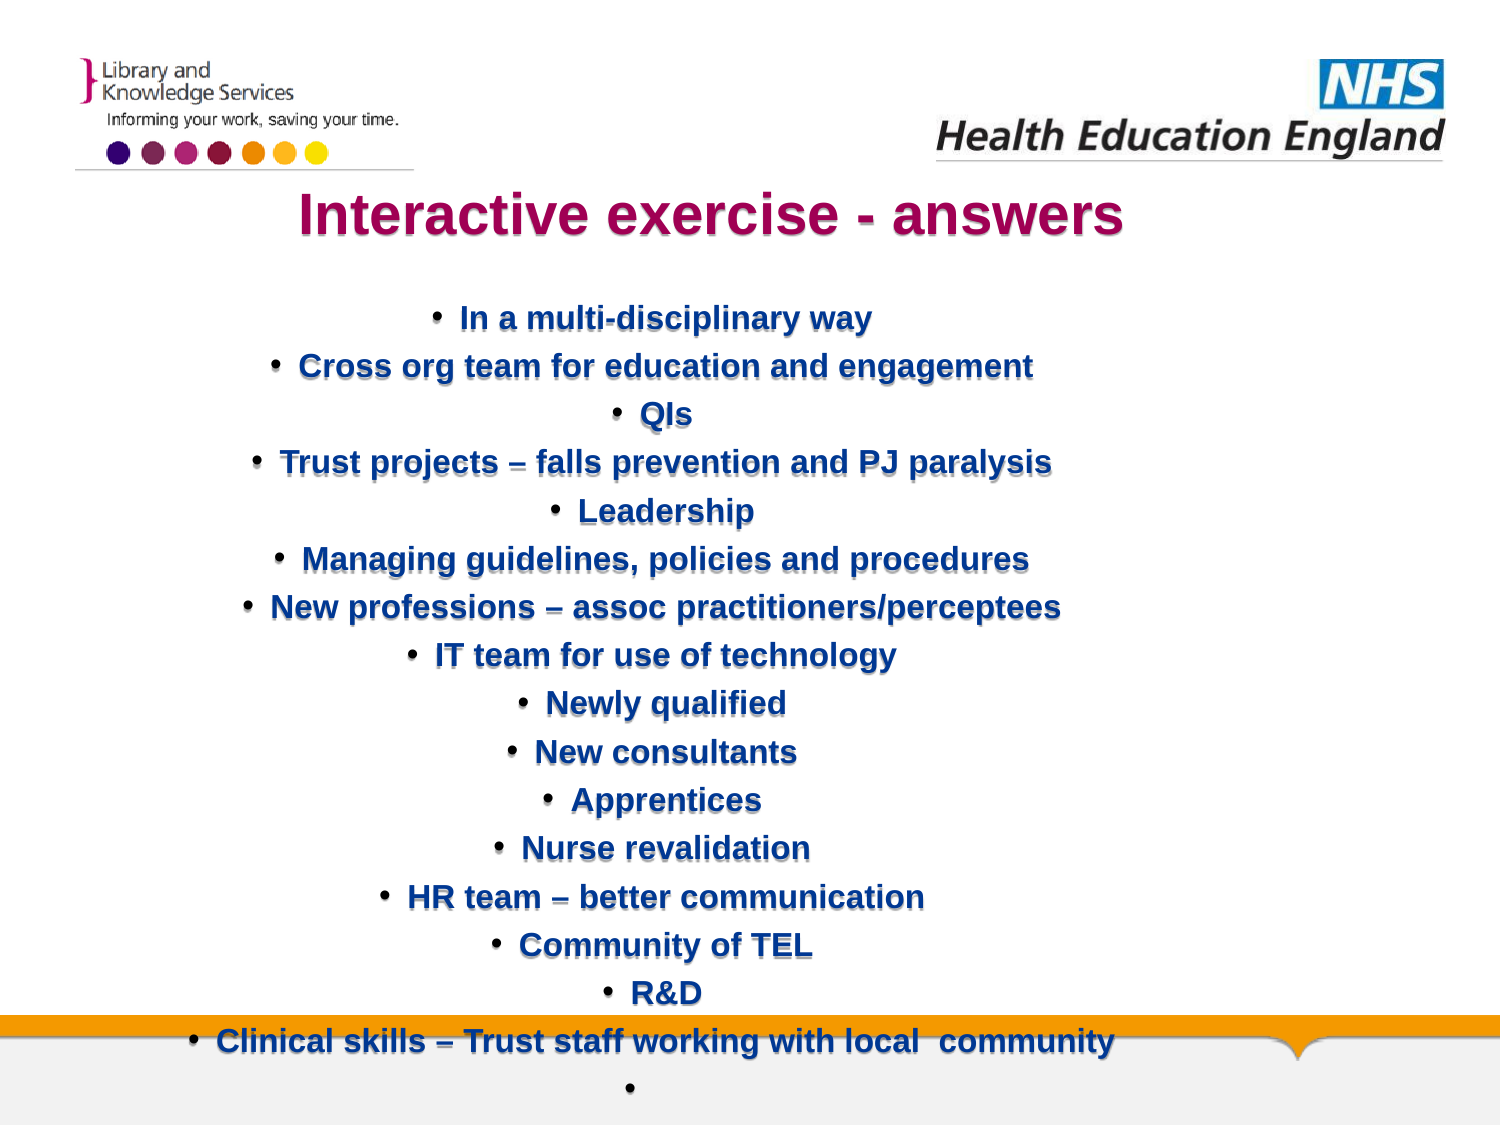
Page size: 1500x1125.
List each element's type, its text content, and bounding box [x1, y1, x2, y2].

subtitle In a multi-disciplinary way Cross org team for education and engagement QIs Trust projects – falls prevention and PJ paralysis Leadership Managing guidelines, policies and procedures New professions – assoc practitioners/perceptees IT team for use of technology Newly qualified New consultants Apprentices Nurse revalidation HR team – better communication Community of TEL R&D Clinical skills – Trust staff working with local community [75, 288, 1231, 605]
title Interactive exercise - answers [75, 168, 1351, 280]
picture [75, 54, 416, 169]
